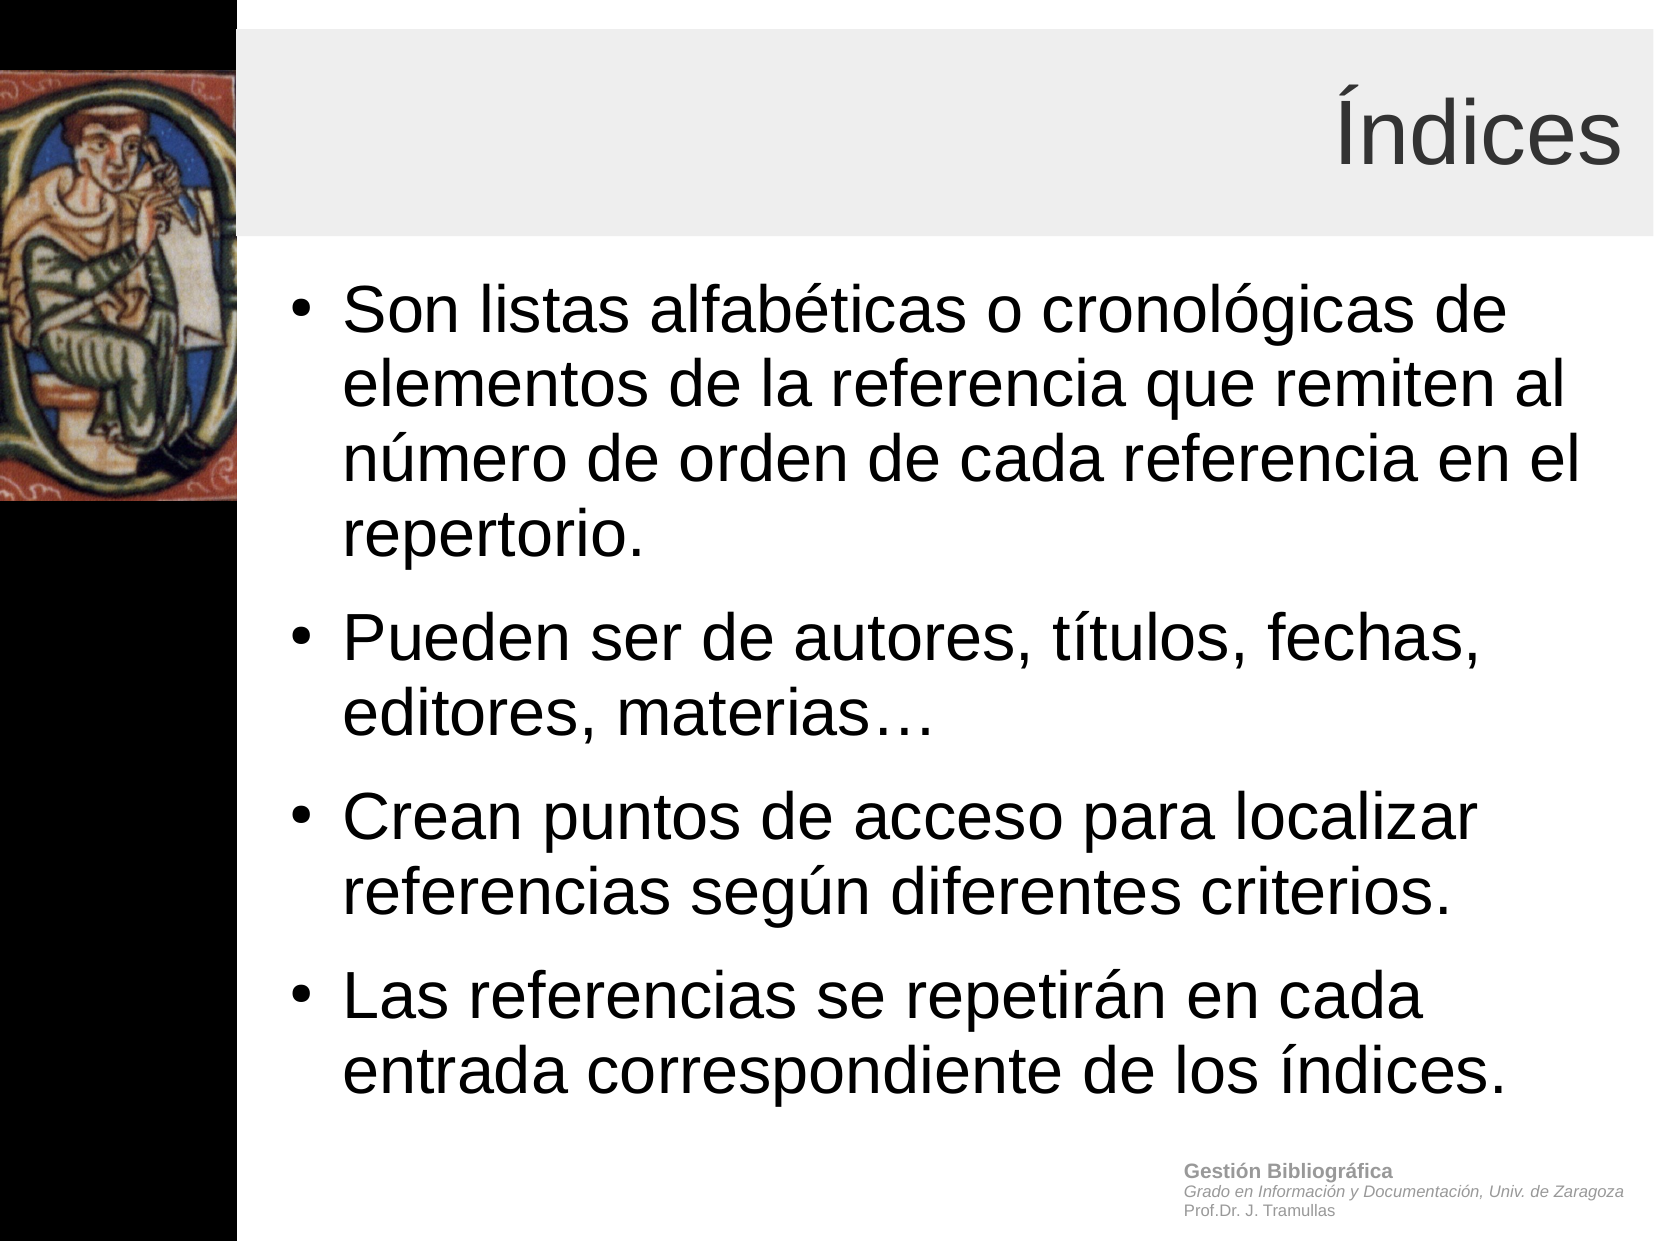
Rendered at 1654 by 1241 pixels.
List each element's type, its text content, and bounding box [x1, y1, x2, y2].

title Índices [236, 29, 1654, 237]
list Son listas alfabéticas o cronológicas de elementos de la referencia que remiten al número de orden de cada referencia en el repertorio. Pueden ser de autores, títulos, fechas, editores, materias… Crean puntos de acceso para localizar referencias según diferentes criterios. Las referencias se repetirán en cada entrada correspondiente de los índices. [271, 271, 1619, 1134]
picture [0, 70, 237, 501]
